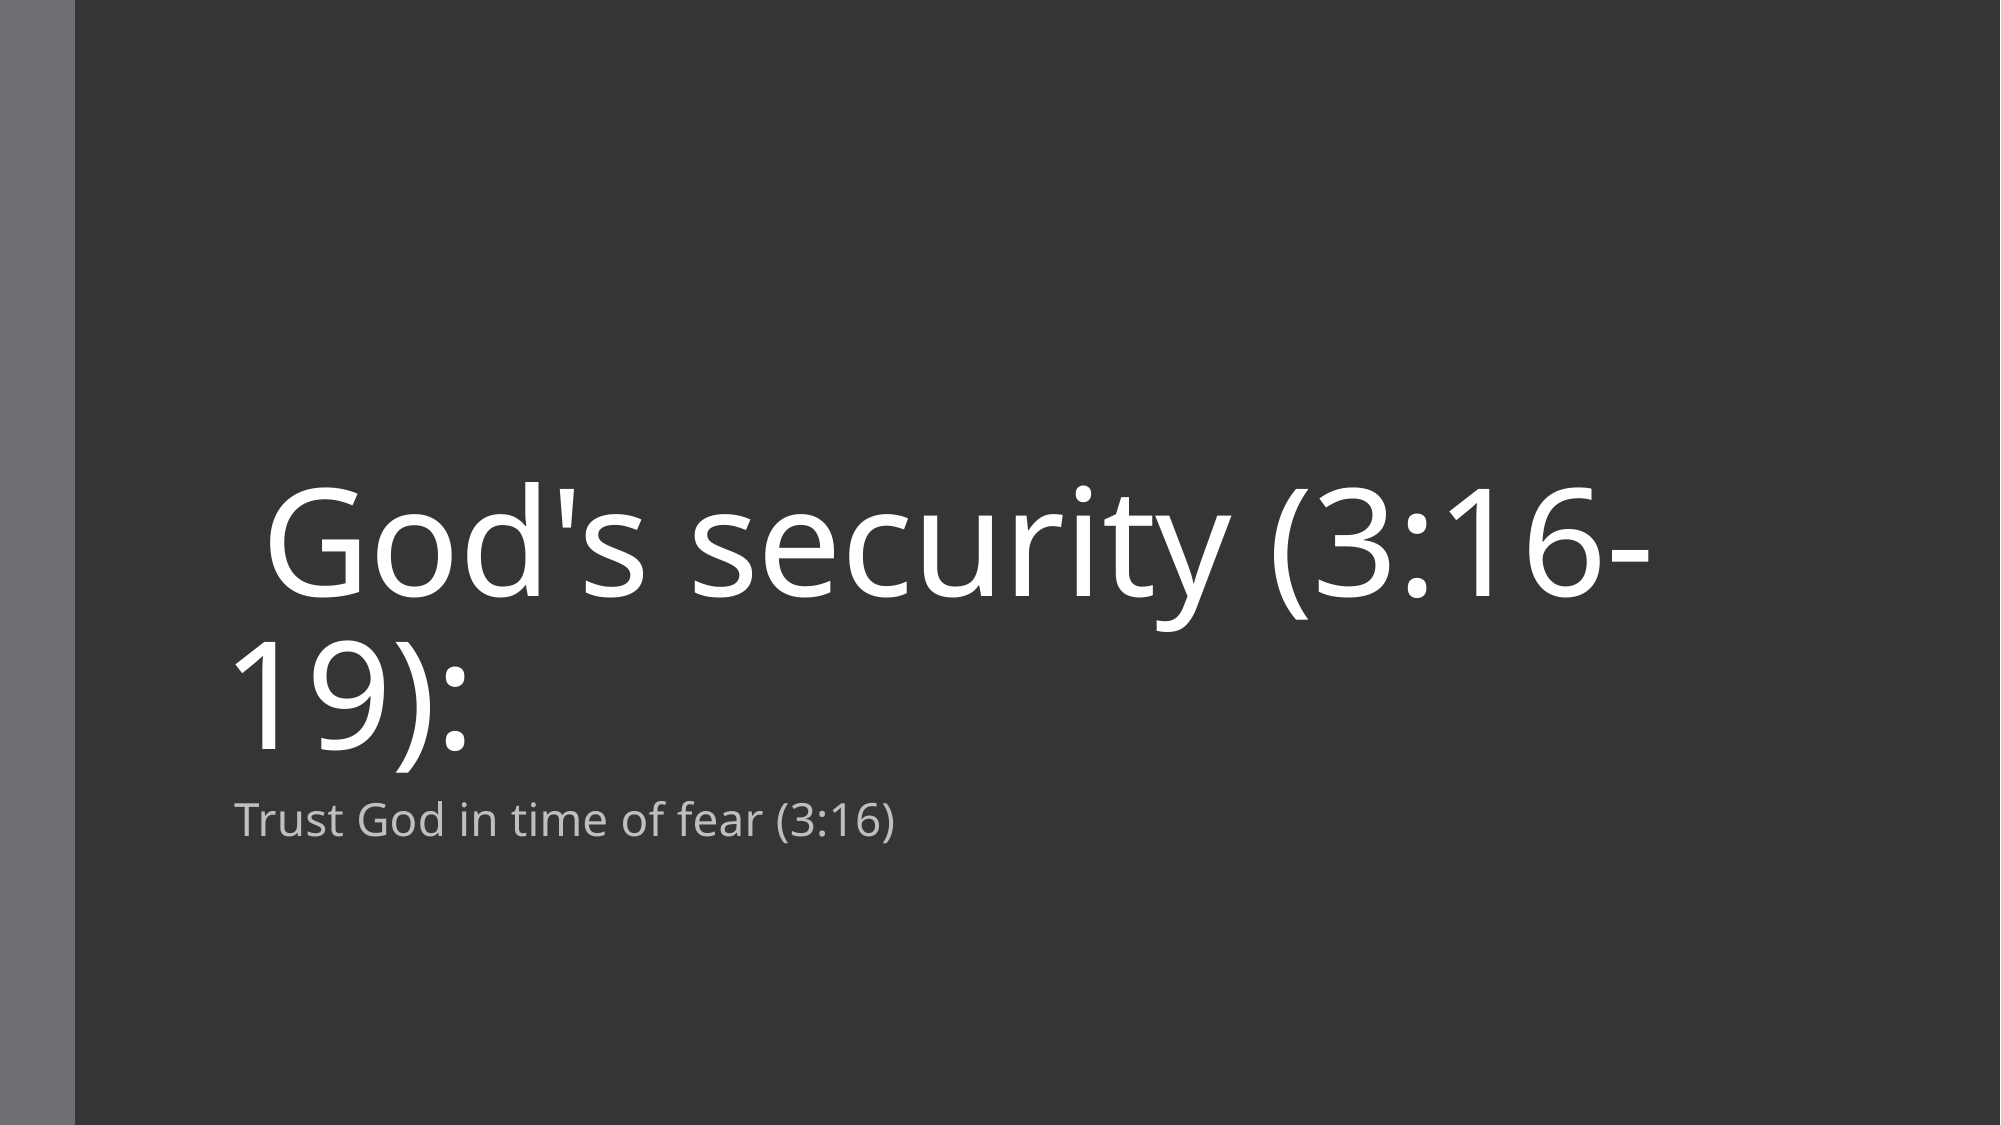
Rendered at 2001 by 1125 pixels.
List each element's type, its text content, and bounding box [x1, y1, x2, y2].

subtitle Trust God in time of fear (3:16) [206, 787, 1752, 1066]
title God's security (3:16-19): [206, 124, 1752, 787]
